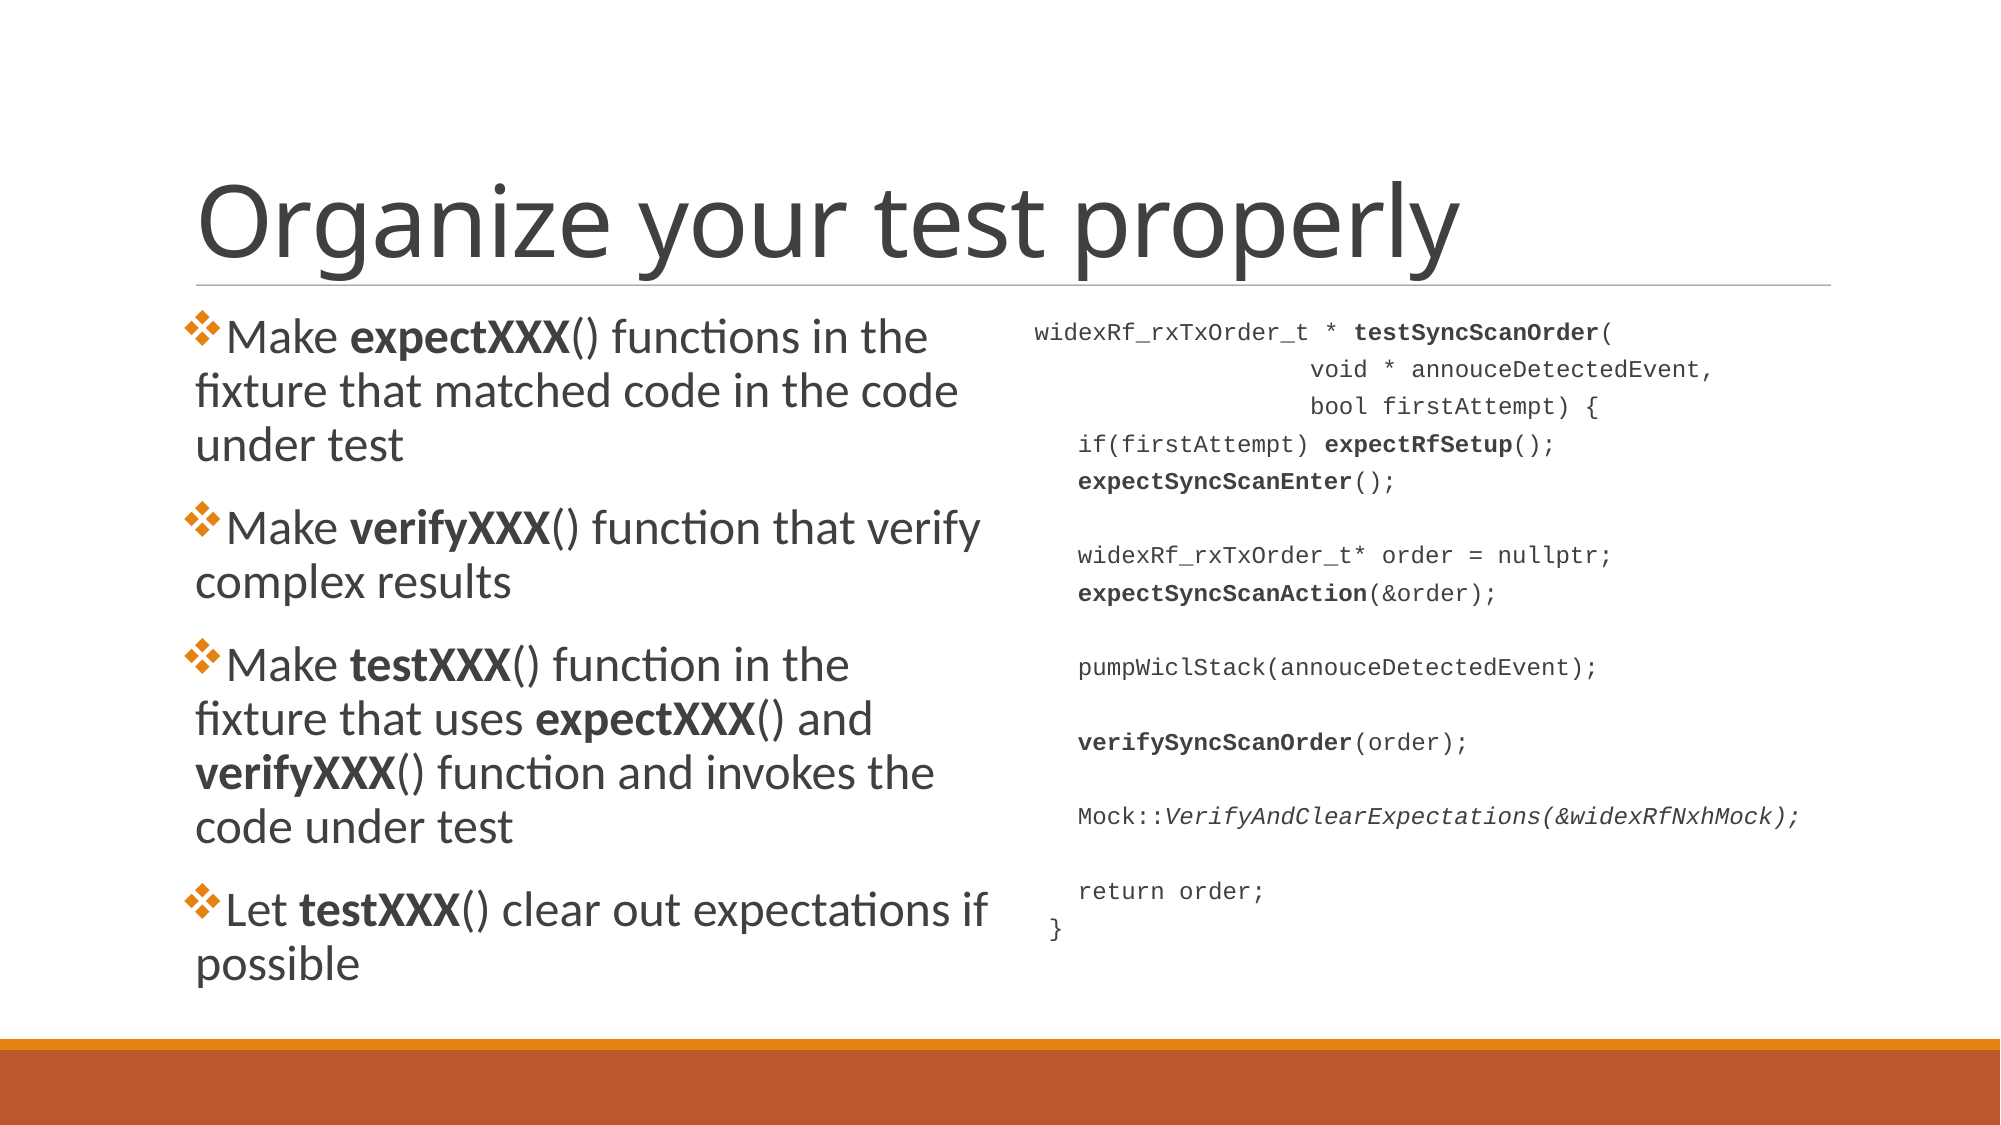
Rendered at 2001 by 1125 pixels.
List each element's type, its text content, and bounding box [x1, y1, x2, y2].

list widexRf_rxTxOrder_t * testSyncScanOrder( void * annouceDetectedEvent, bool firstAttempt) { if(firstAttempt) expectRfSetup(); expectSyncScanEnter(); widexRf_rxTxOrder_t* order = nullptr; expectSyncScanAction(&order); pumpWiclStack(annouceDetectedEvent); verifySyncScanOrder(order); Mock::VerifyAndClearExpectations(&widexRfNxhMock); return order; } [1020, 302, 1830, 963]
list Make expectXXX() functions in the fixture that matched code in the code under test Make verifyXXX() function that verify complex results Make testXXX() function in the fixture that uses expectXXX() and verifyXXX() function and invokes the code under test Let testXXX() clear out expectations if possible [180, 302, 990, 963]
title Organize your test properly [180, 47, 1830, 285]
